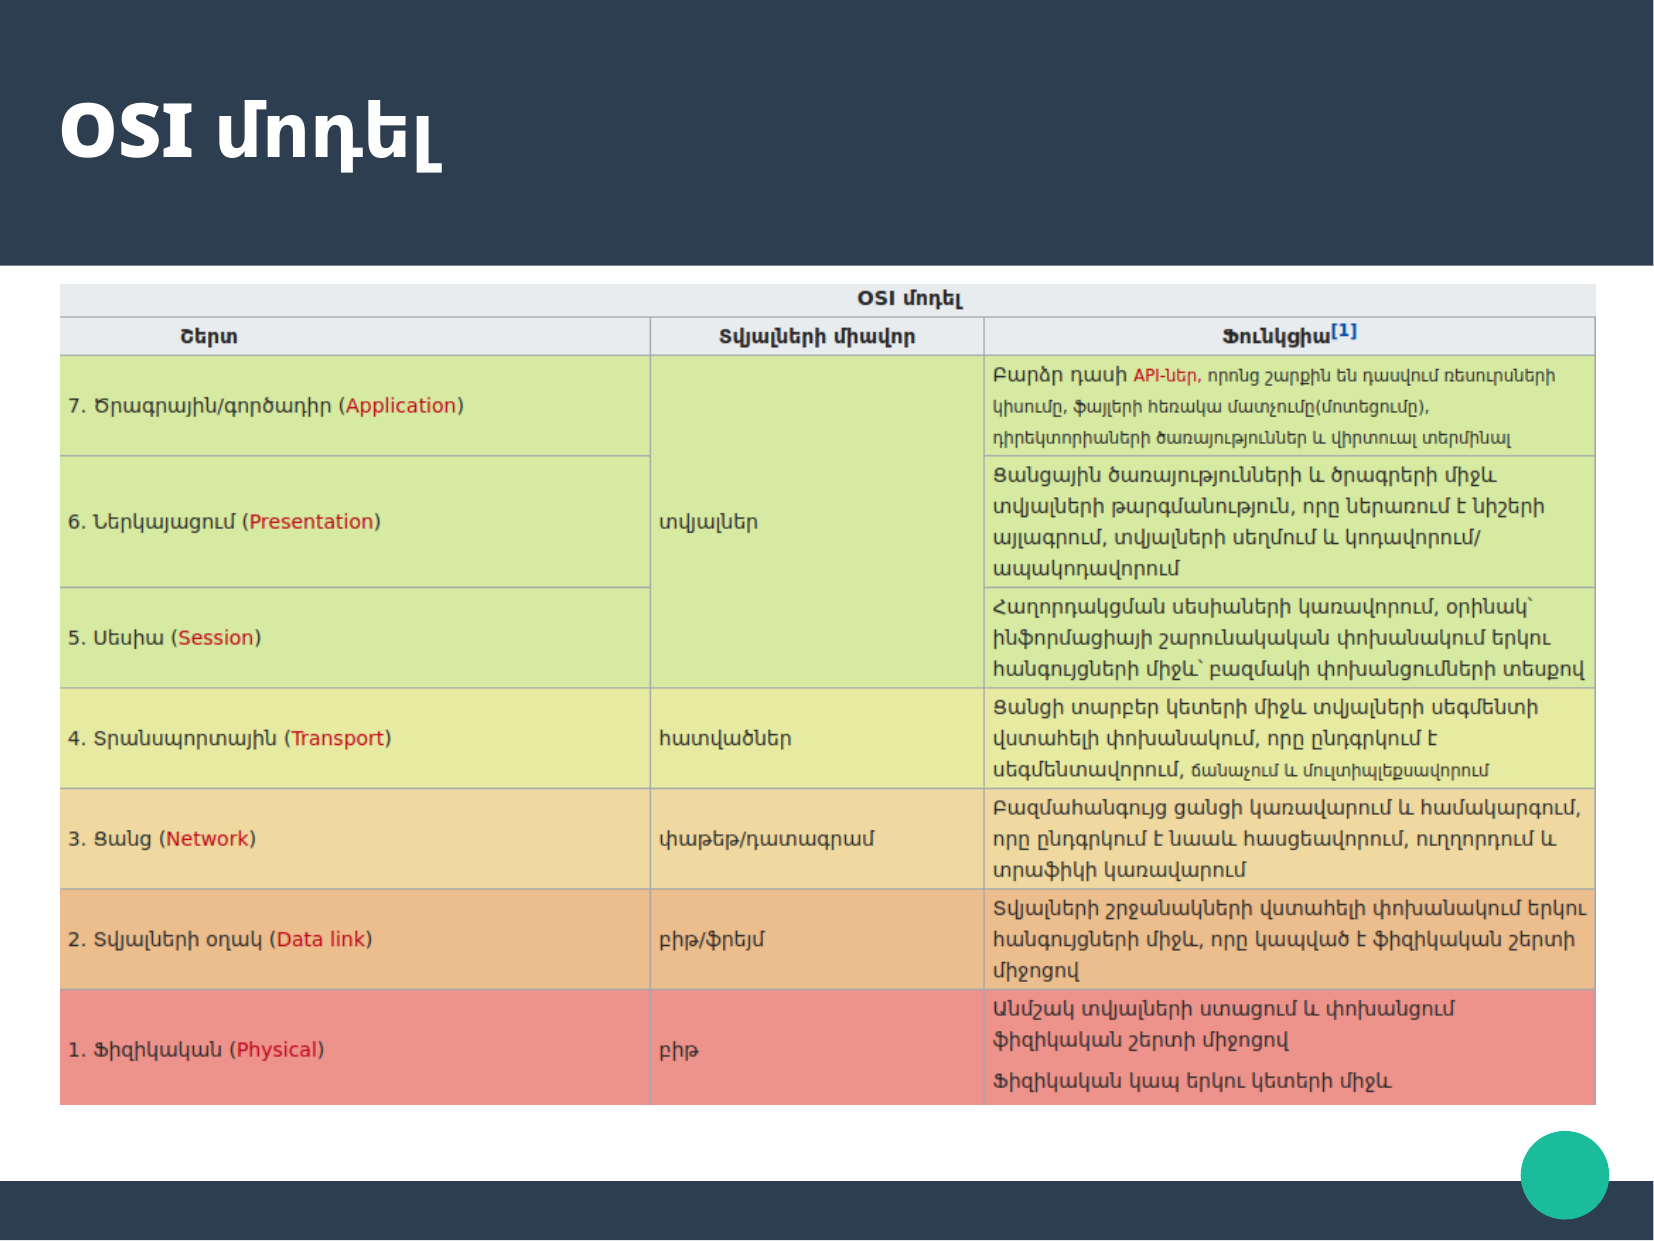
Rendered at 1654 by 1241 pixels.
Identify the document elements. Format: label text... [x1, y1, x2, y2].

title OSI մոդել [59, 49, 1595, 207]
picture [60, 284, 1596, 1105]
